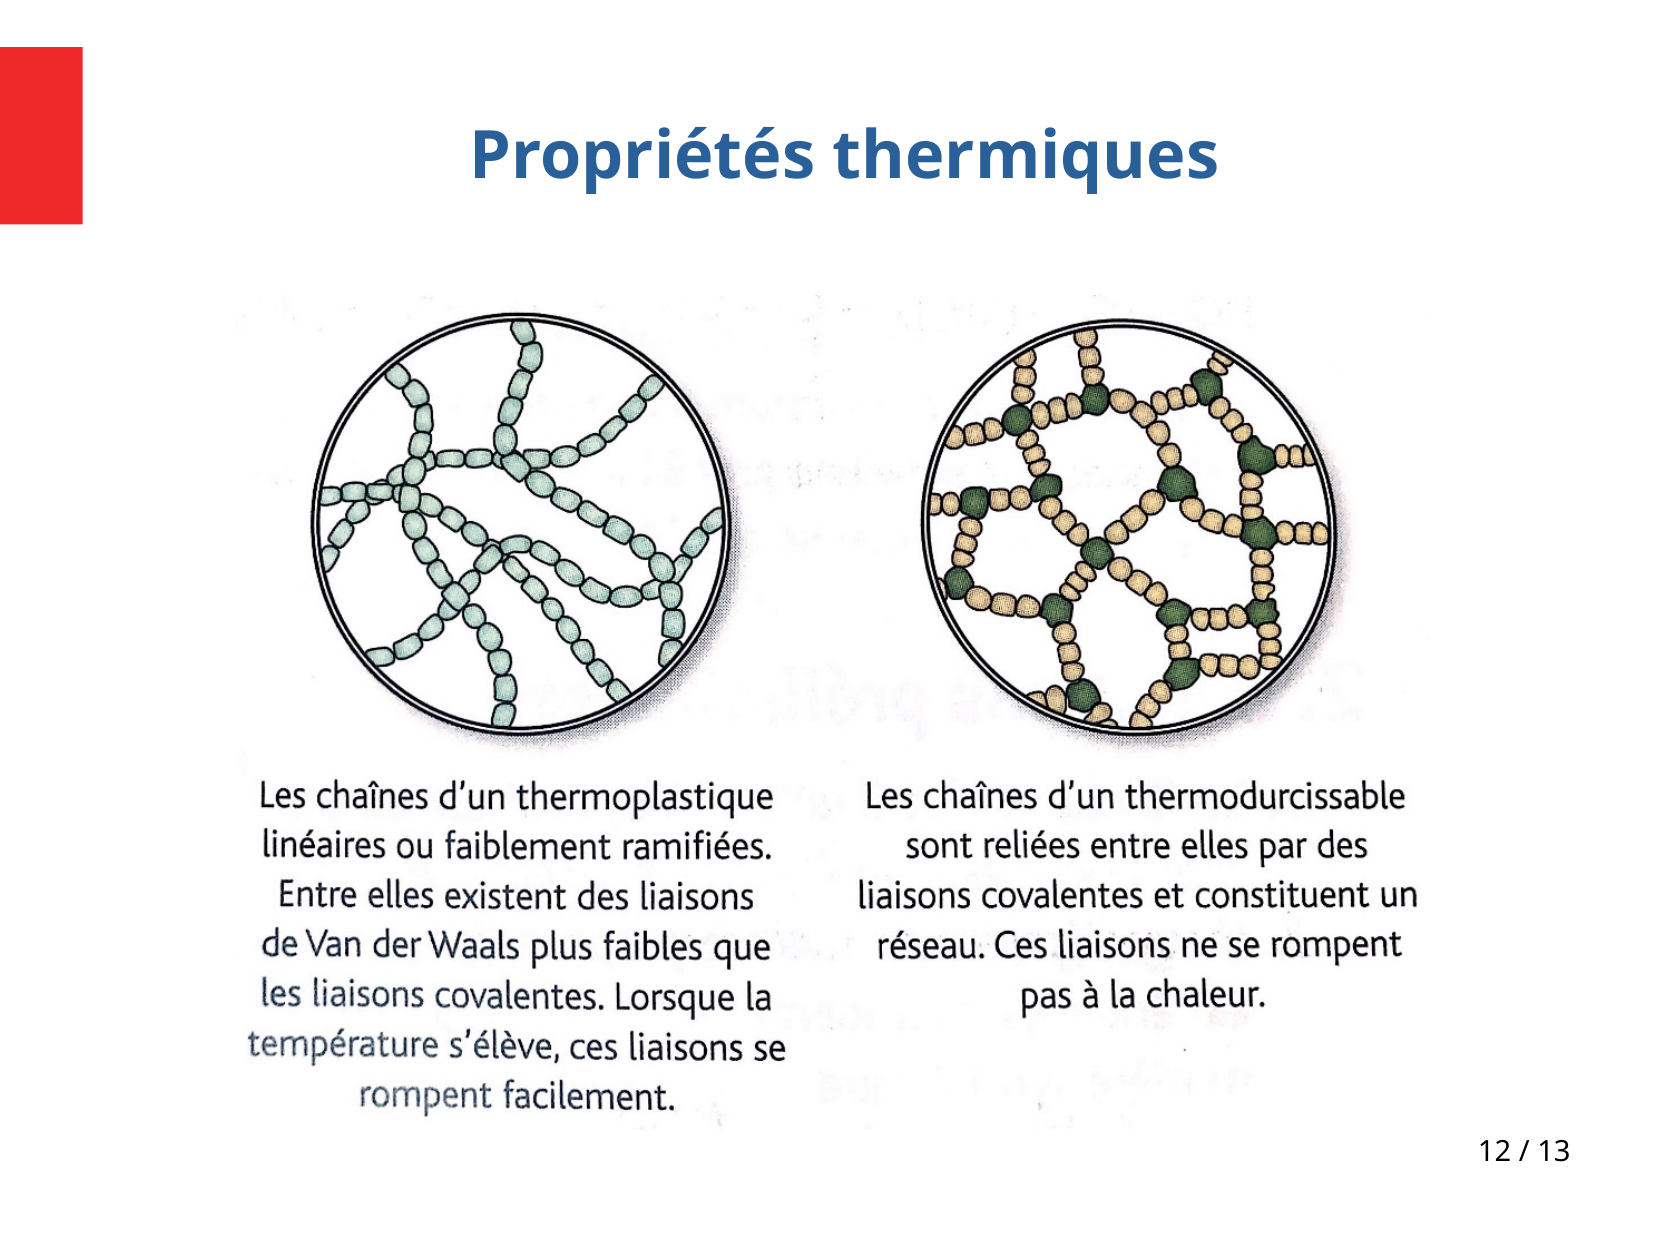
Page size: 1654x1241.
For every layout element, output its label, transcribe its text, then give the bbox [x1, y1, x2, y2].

title Propriétés thermiques [118, 49, 1571, 257]
picture [236, 295, 1430, 1130]
